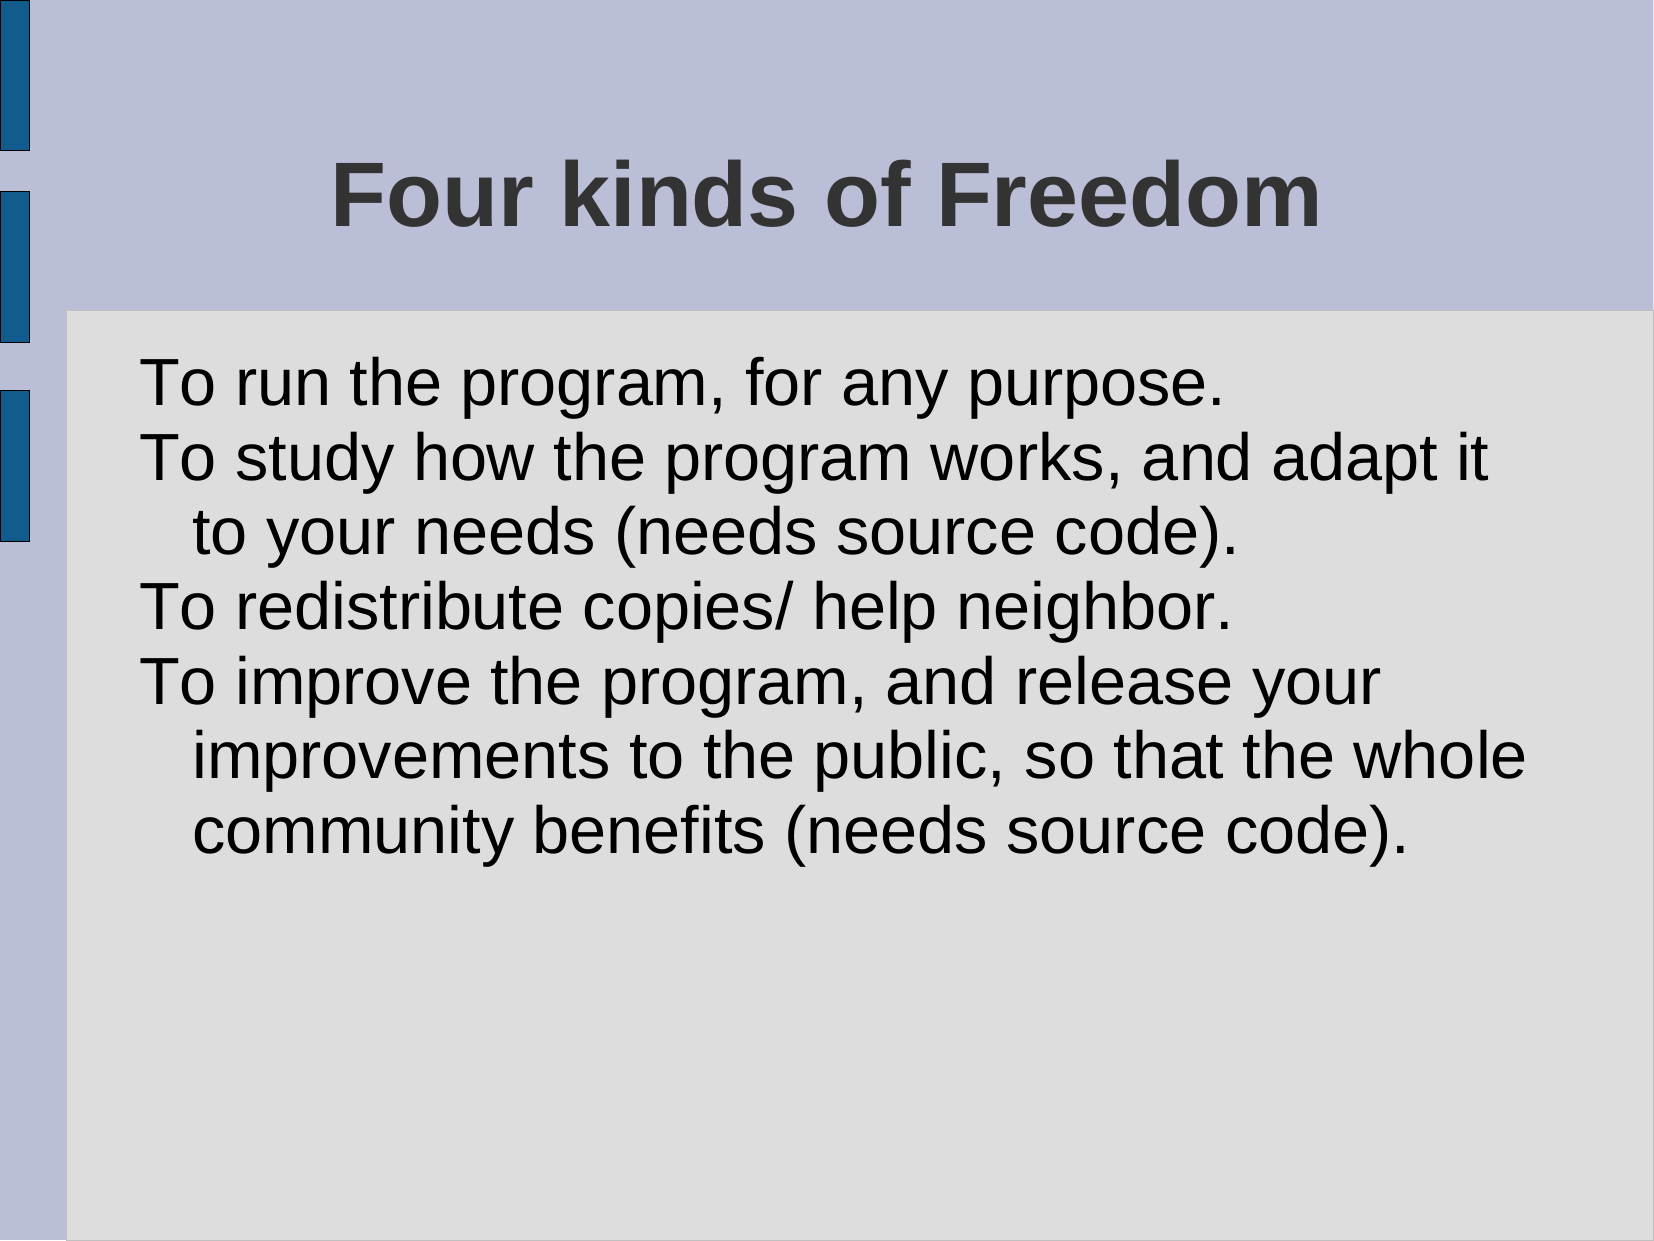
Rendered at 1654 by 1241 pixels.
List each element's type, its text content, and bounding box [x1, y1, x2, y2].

title Four kinds of Freedom [121, 98, 1534, 291]
list To run the program, for any purpose. To study how the program works, and adapt it to your needs (needs source code). To redistribute copies/ help neighbor. To improve the program, and release your improvements to the public, so that the whole community benefits (needs source code). [121, 344, 1534, 1112]
